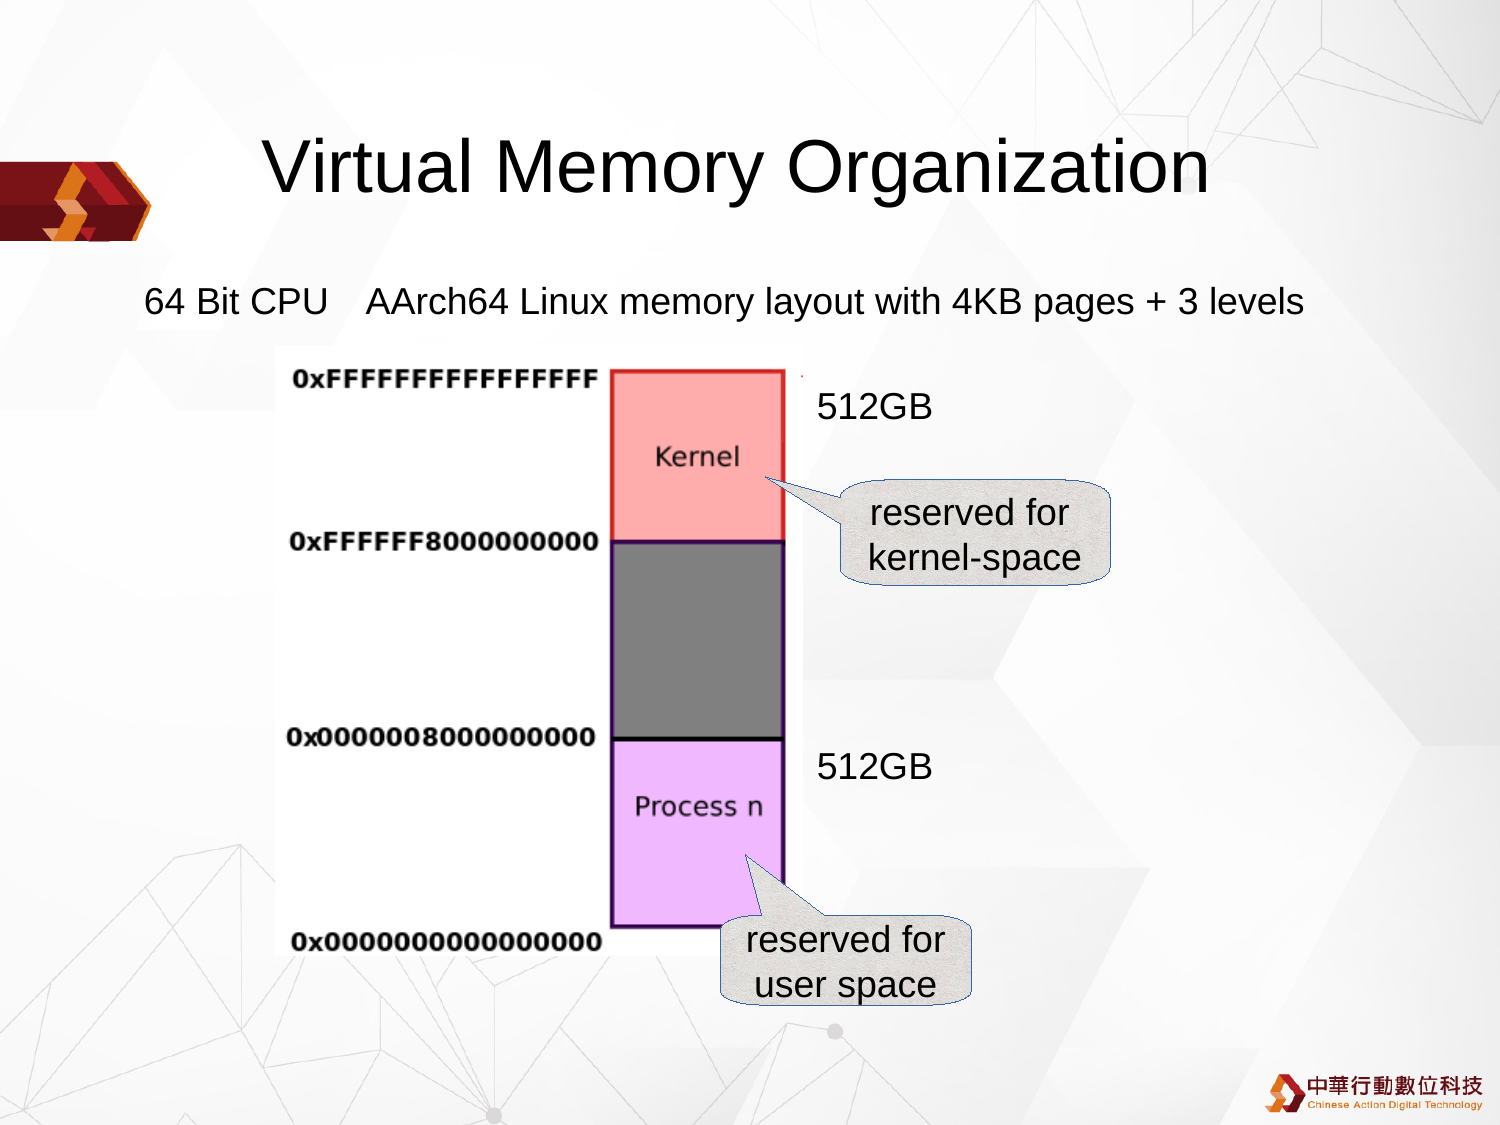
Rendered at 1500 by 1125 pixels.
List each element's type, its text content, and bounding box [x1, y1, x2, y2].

picture [0, 0, 1500, 1125]
text_box reserved for user space [720, 854, 972, 1006]
text_box reserved for kernel-space [765, 476, 1111, 586]
text_box 512GB [802, 375, 949, 435]
text_box AArch64 Linux memory layout with 4KB pages + 3 levels [350, 270, 1321, 330]
title Virtual Memory Organization [107, 89, 1367, 243]
text_box 64 Bit CPU [129, 270, 350, 330]
text_box 512GB [802, 735, 949, 795]
